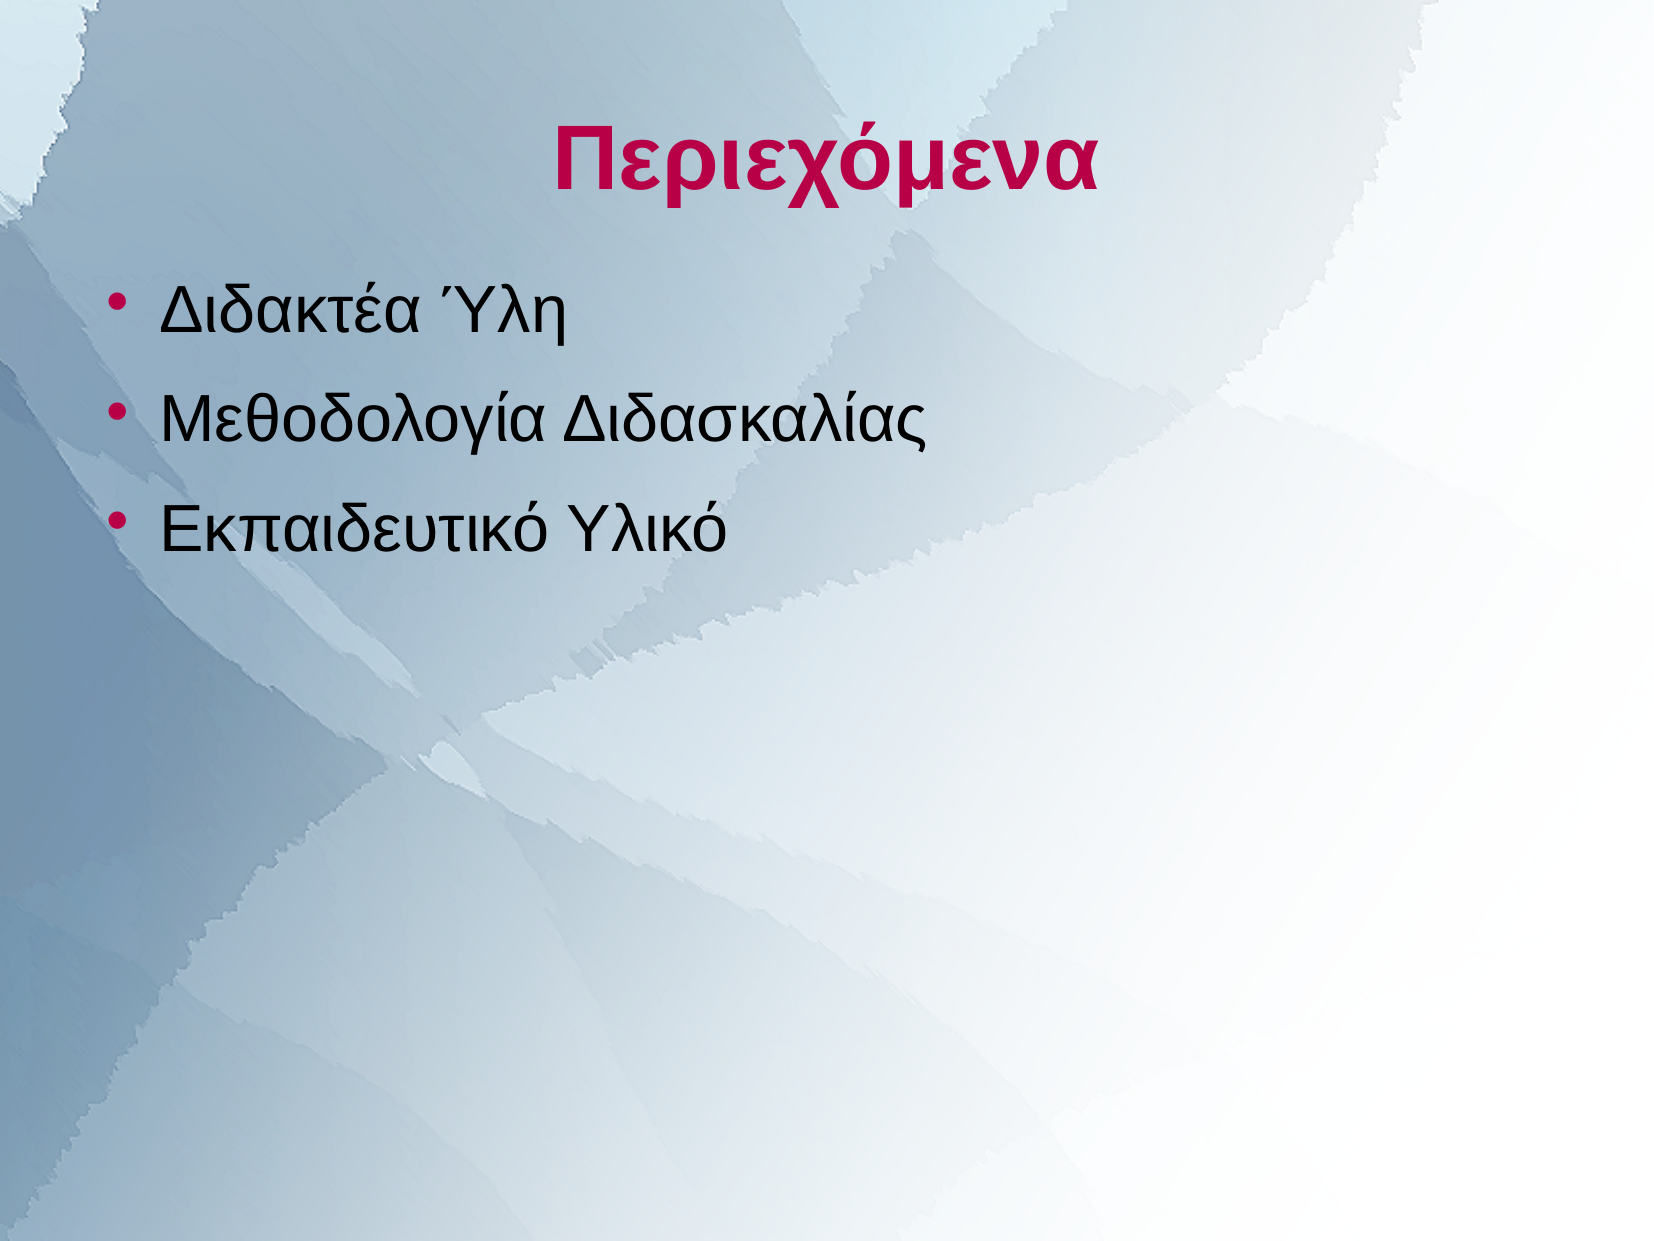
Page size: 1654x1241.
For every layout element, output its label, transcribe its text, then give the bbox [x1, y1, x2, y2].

list Διδακτέα Ύλη Μεθοδολογία Διδασκαλίας Εκπαιδευτικό Υλικό [88, 265, 1577, 1034]
picture [0, 0, 1654, 1241]
title Περιεχόμενα [82, 49, 1571, 257]
